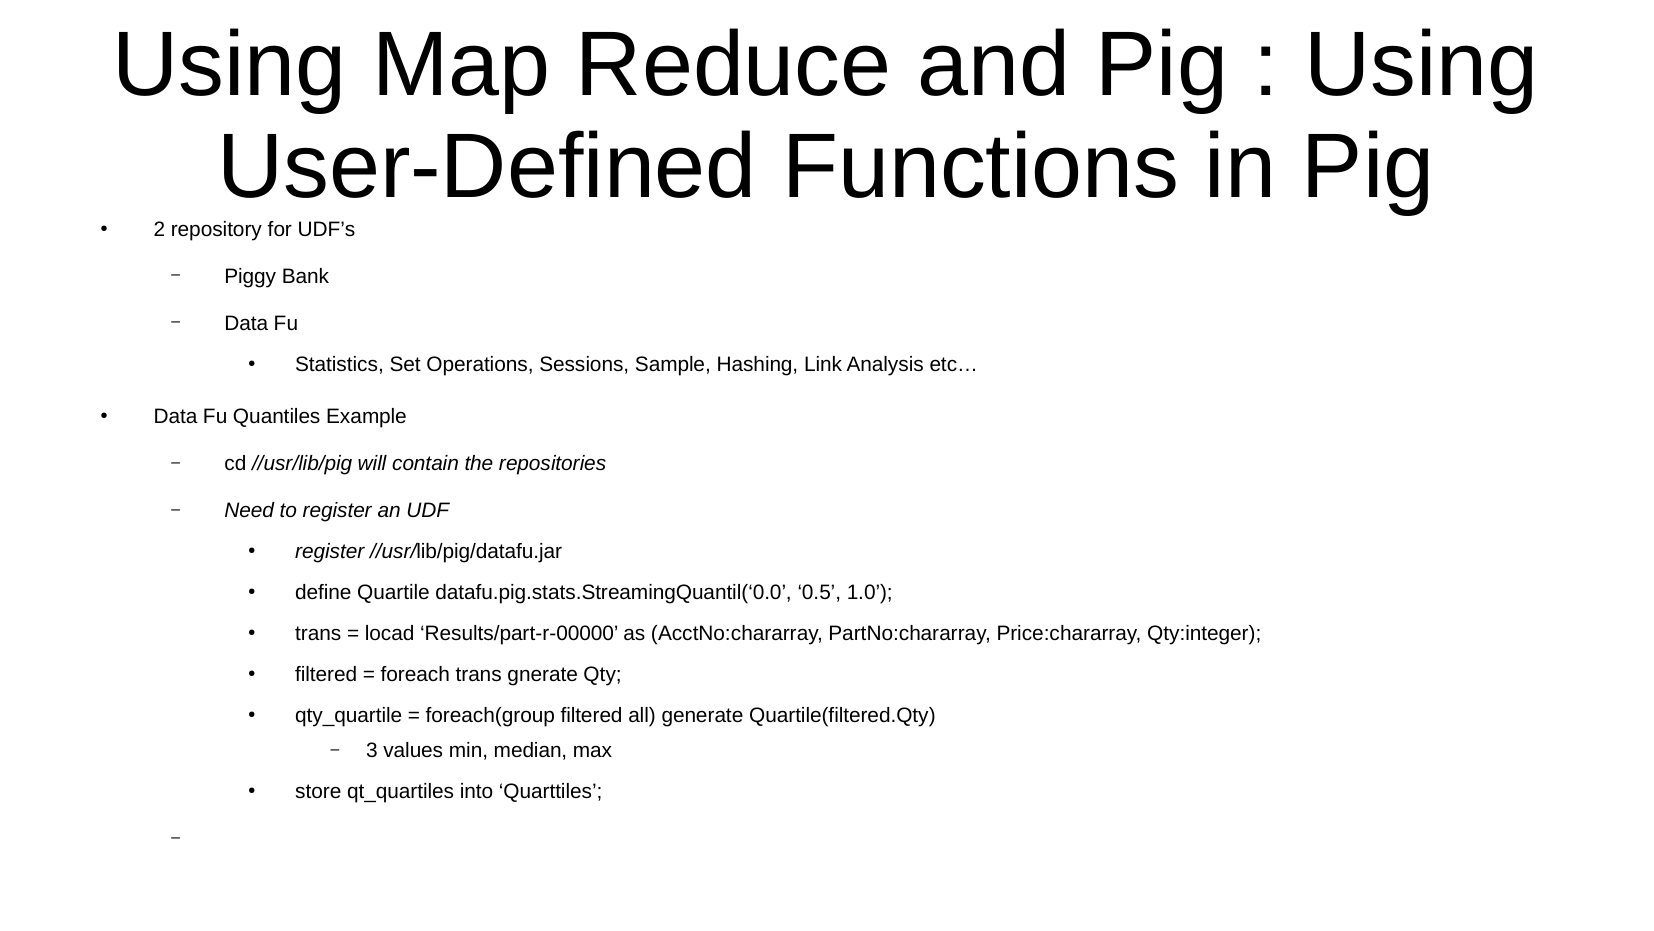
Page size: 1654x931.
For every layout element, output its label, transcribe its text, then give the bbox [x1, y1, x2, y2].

title Using Map Reduce and Pig : Using User-Defined Functions in Pig [82, 12, 1571, 217]
list 2 repository for UDF’s Piggy Bank Data Fu Statistics, Set Operations, Sessions, Sample, Hashing, Link Analysis etc… Data Fu Quantiles Example cd //usr/lib/pig will contain the repositories Need to register an UDF register //usr/lib/pig/datafu.jar define Quartile datafu.pig.stats.StreamingQuantil(‘0.0’, ‘0.5’, 1.0’); trans = locad ‘Results/part-r-00000’ as (AcctNo:chararray, PartNo:chararray, Price:chararray, Qty:integer); filtered = foreach trans gnerate Qty; qty_quartile = foreach(group filtered all) generate Quartile(filtered.Qty) 3 values min, median, max store qt_quartiles into ‘Quarttiles’; [82, 217, 1621, 901]
